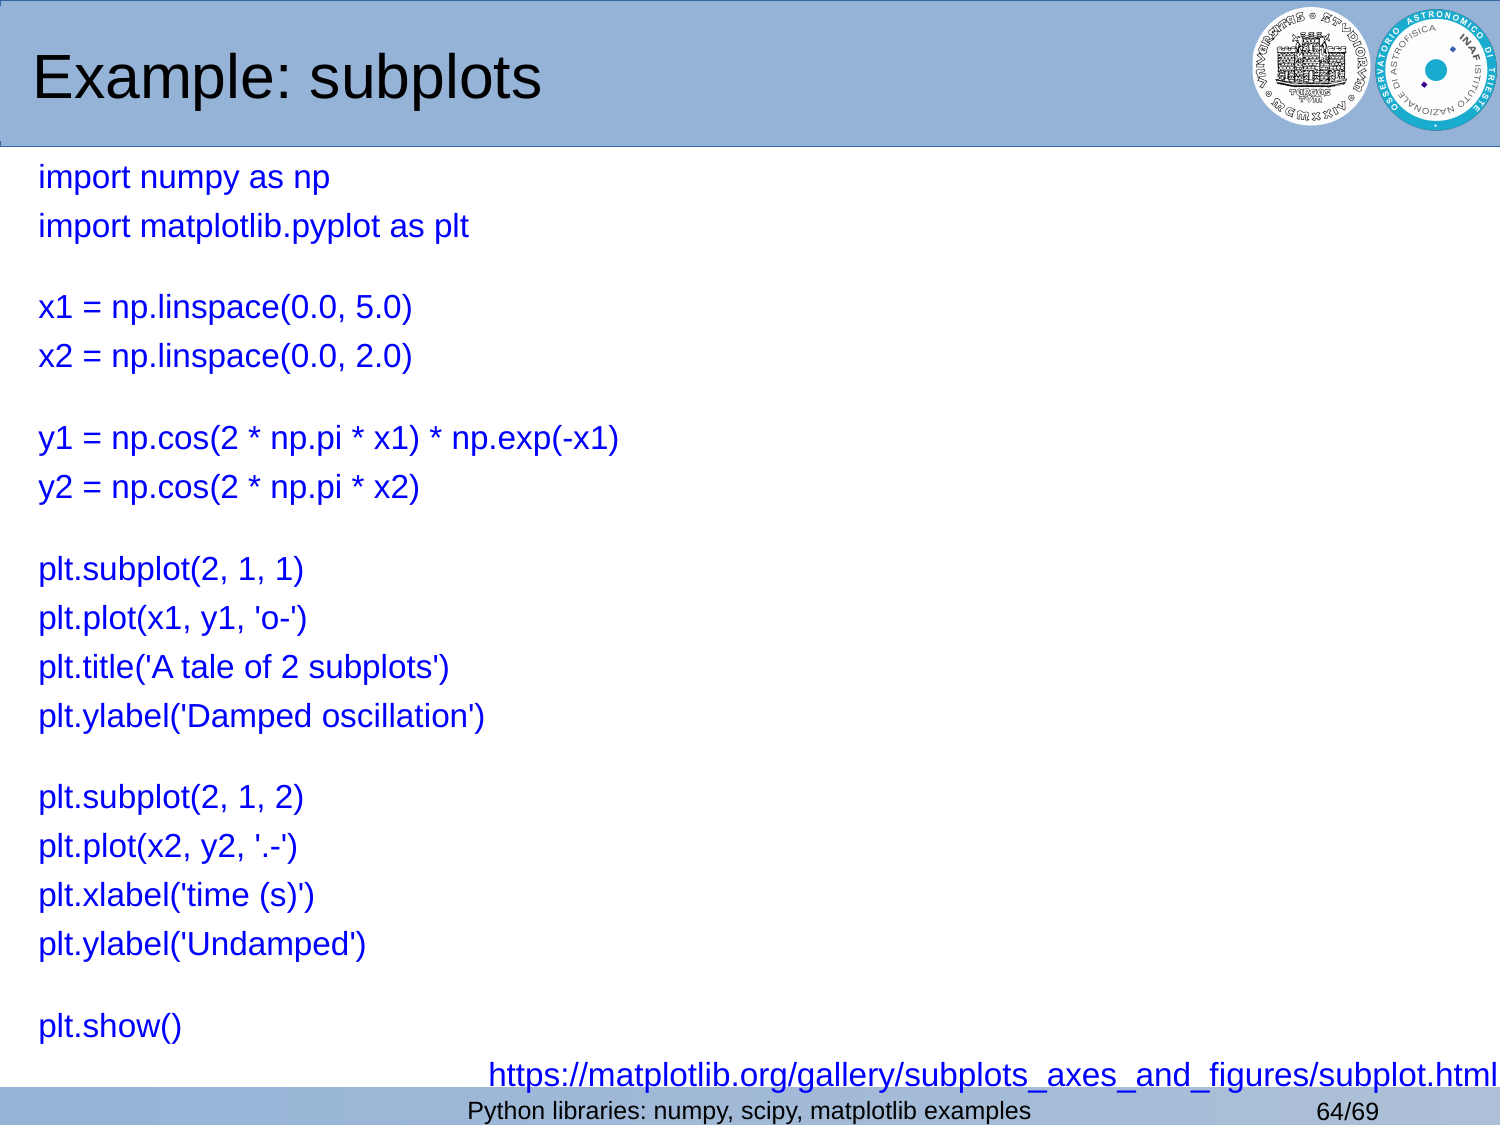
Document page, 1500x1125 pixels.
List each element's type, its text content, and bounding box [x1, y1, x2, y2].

picture [1253, 0, 1500, 147]
list import numpy as np import matplotlib.pyplot as plt x1 = np.linspace(0.0, 5.0) x2 = np.linspace(0.0, 2.0) y1 = np.cos(2 * np.pi * x1) * np.exp(-x1) y2 = np.cos(2 * np.pi * x2) plt.subplot(2, 1, 1) plt.plot(x1, y1, 'o-') plt.title('A tale of 2 subplots') plt.ylabel('Damped oscillation') plt.subplot(2, 1, 2) plt.plot(x2, y2, '.-') plt.xlabel('time (s)') plt.ylabel('Undamped') plt.show() https://matplotlib.org/gallery/subplots_axes_and_figures/subplot.html [23, 147, 1500, 1049]
text_box Example: subplots [0, 5, 1253, 141]
